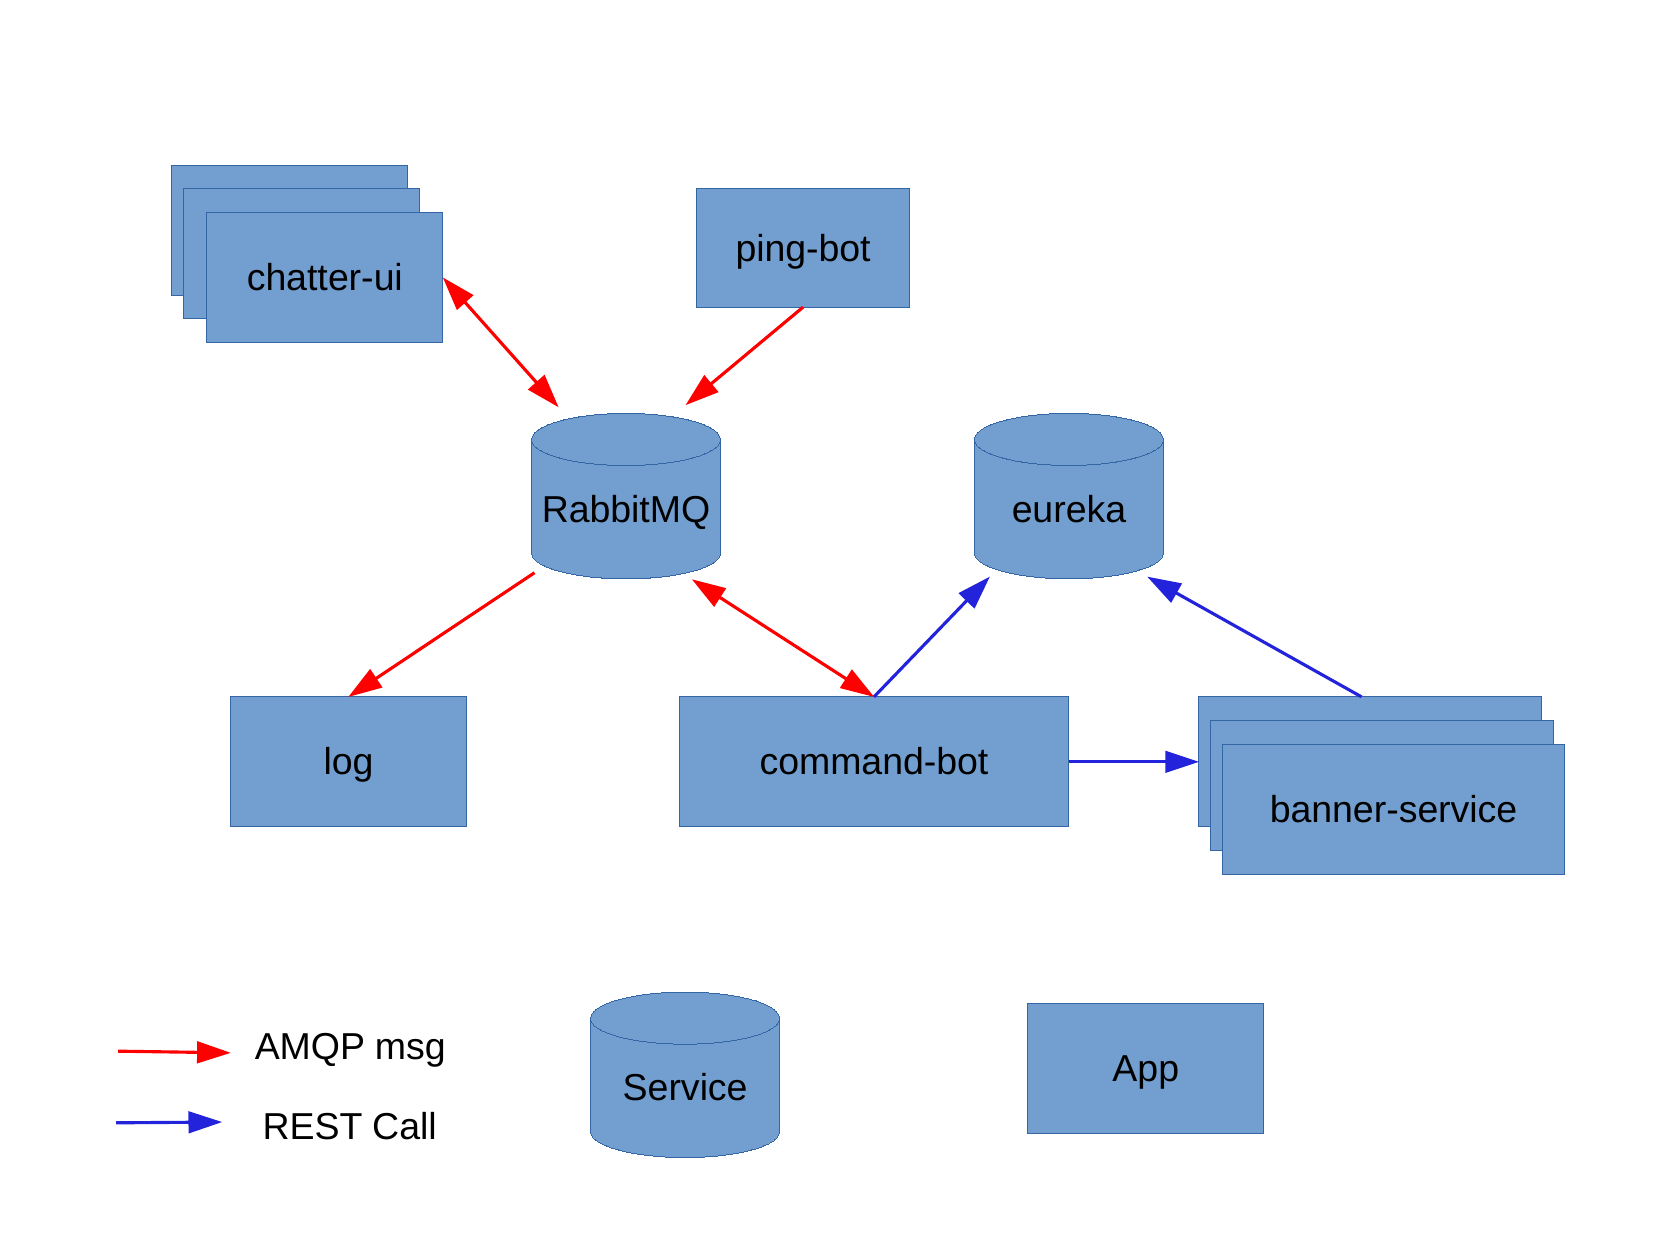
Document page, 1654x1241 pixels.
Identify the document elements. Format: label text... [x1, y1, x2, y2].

text_box chatter-ui [183, 188, 420, 319]
text_box chatter-ui [206, 212, 443, 343]
text_box AMQP msg [240, 1017, 461, 1075]
text_box banner-service [1210, 720, 1554, 851]
text_box App [1027, 1003, 1264, 1134]
text_box eureka [974, 413, 1164, 579]
text_box banner-service [1198, 696, 1542, 827]
text_box command-bot [679, 696, 1069, 827]
text_box ping-bot [696, 188, 910, 308]
text_box Service [590, 992, 780, 1158]
text_box REST Call [248, 1098, 485, 1156]
text_box log [230, 696, 467, 827]
text_box banner-service [1222, 744, 1565, 875]
text_box RabbitMQ [531, 413, 721, 579]
text_box chatter-ui [171, 165, 408, 296]
